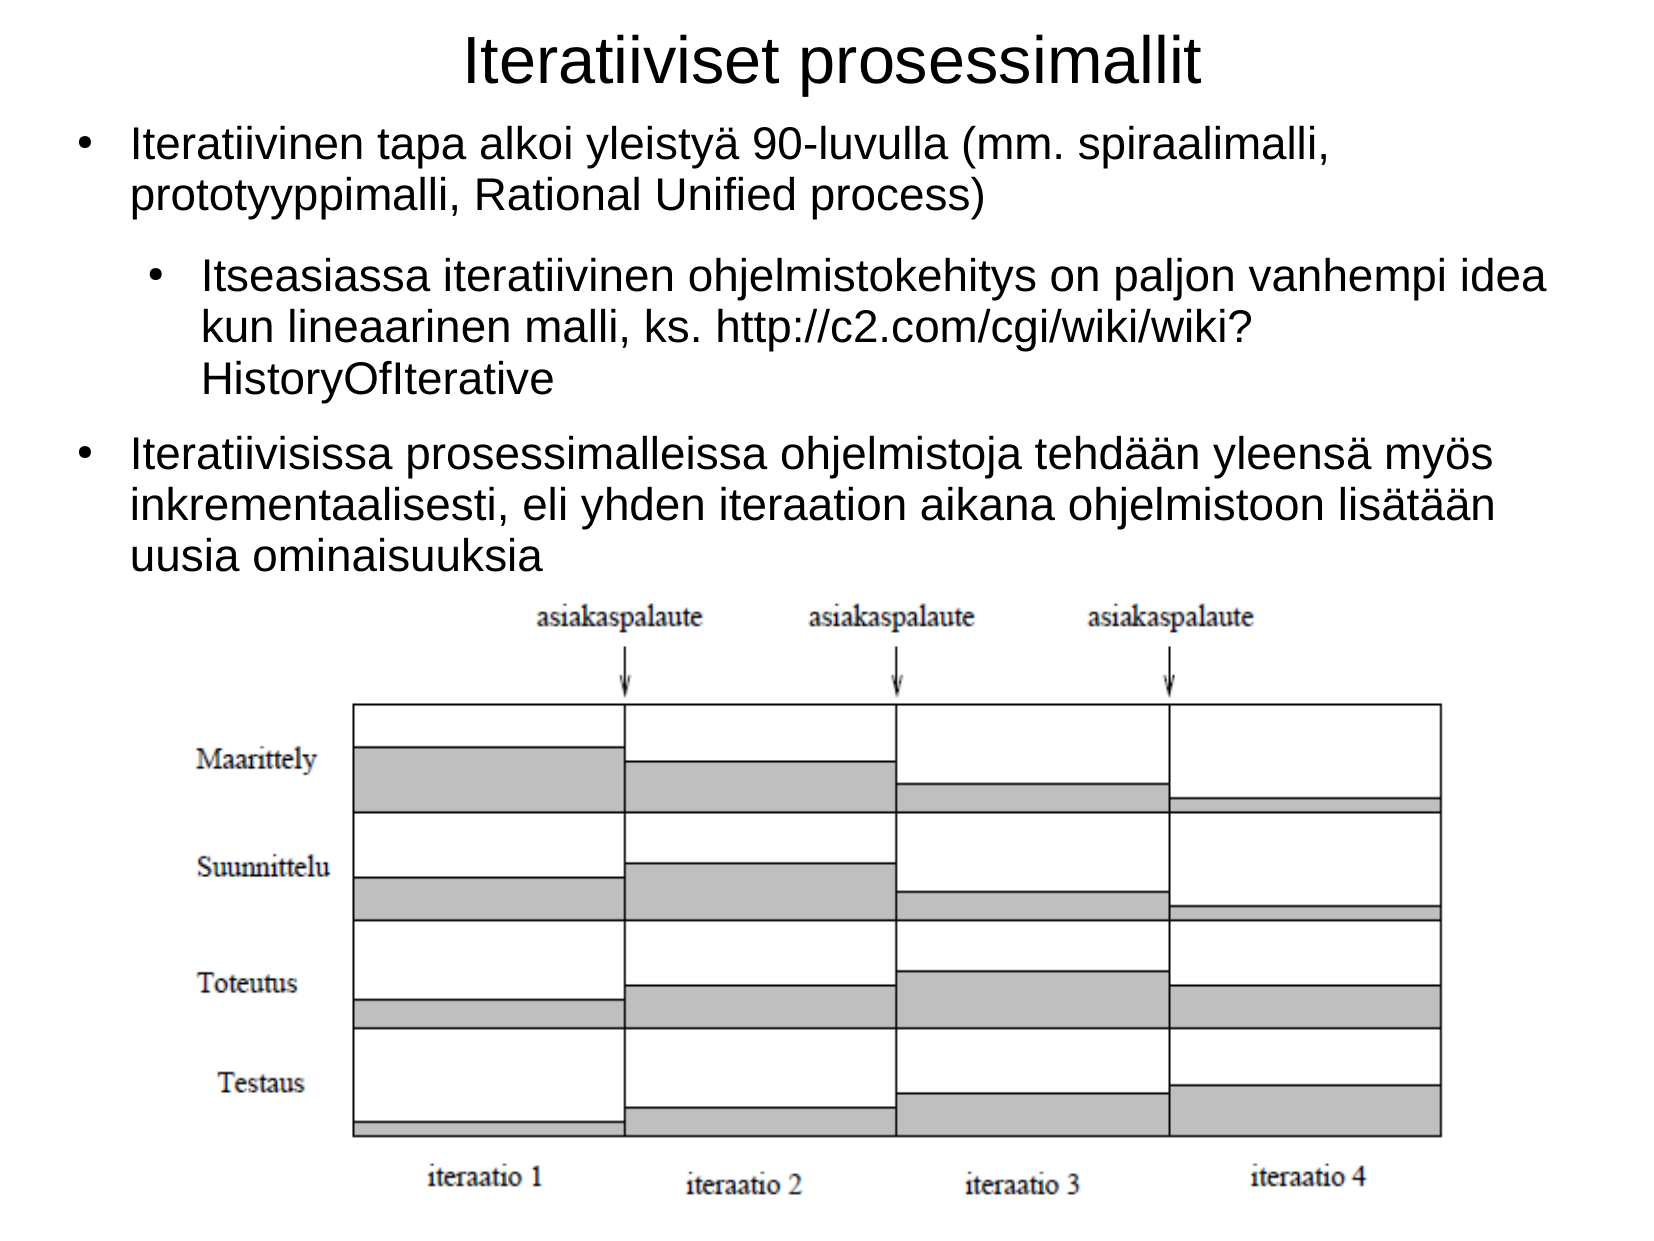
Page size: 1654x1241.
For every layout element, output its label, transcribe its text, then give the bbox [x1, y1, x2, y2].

picture [147, 590, 1477, 1211]
list Iteratiivinen tapa alkoi yleistyä 90-luvulla (mm. spiraalimalli, prototyyppimalli, Rational Unified process) Itseasiassa iteratiivinen ohjelmistokehitys on paljon vanhempi idea kun lineaarinen malli, ks. http://c2.com/cgi/wiki/wiki?HistoryOfIterative Iteratiivisissa prosessimalleissa ohjelmistoja tehdään yleensä myös inkrementaalisesti, eli yhden iteraation aikana ohjelmistoon lisätään uusia ominaisuuksia [59, 118, 1565, 1182]
title Iteratiiviset prosessimallit [88, 0, 1577, 121]
